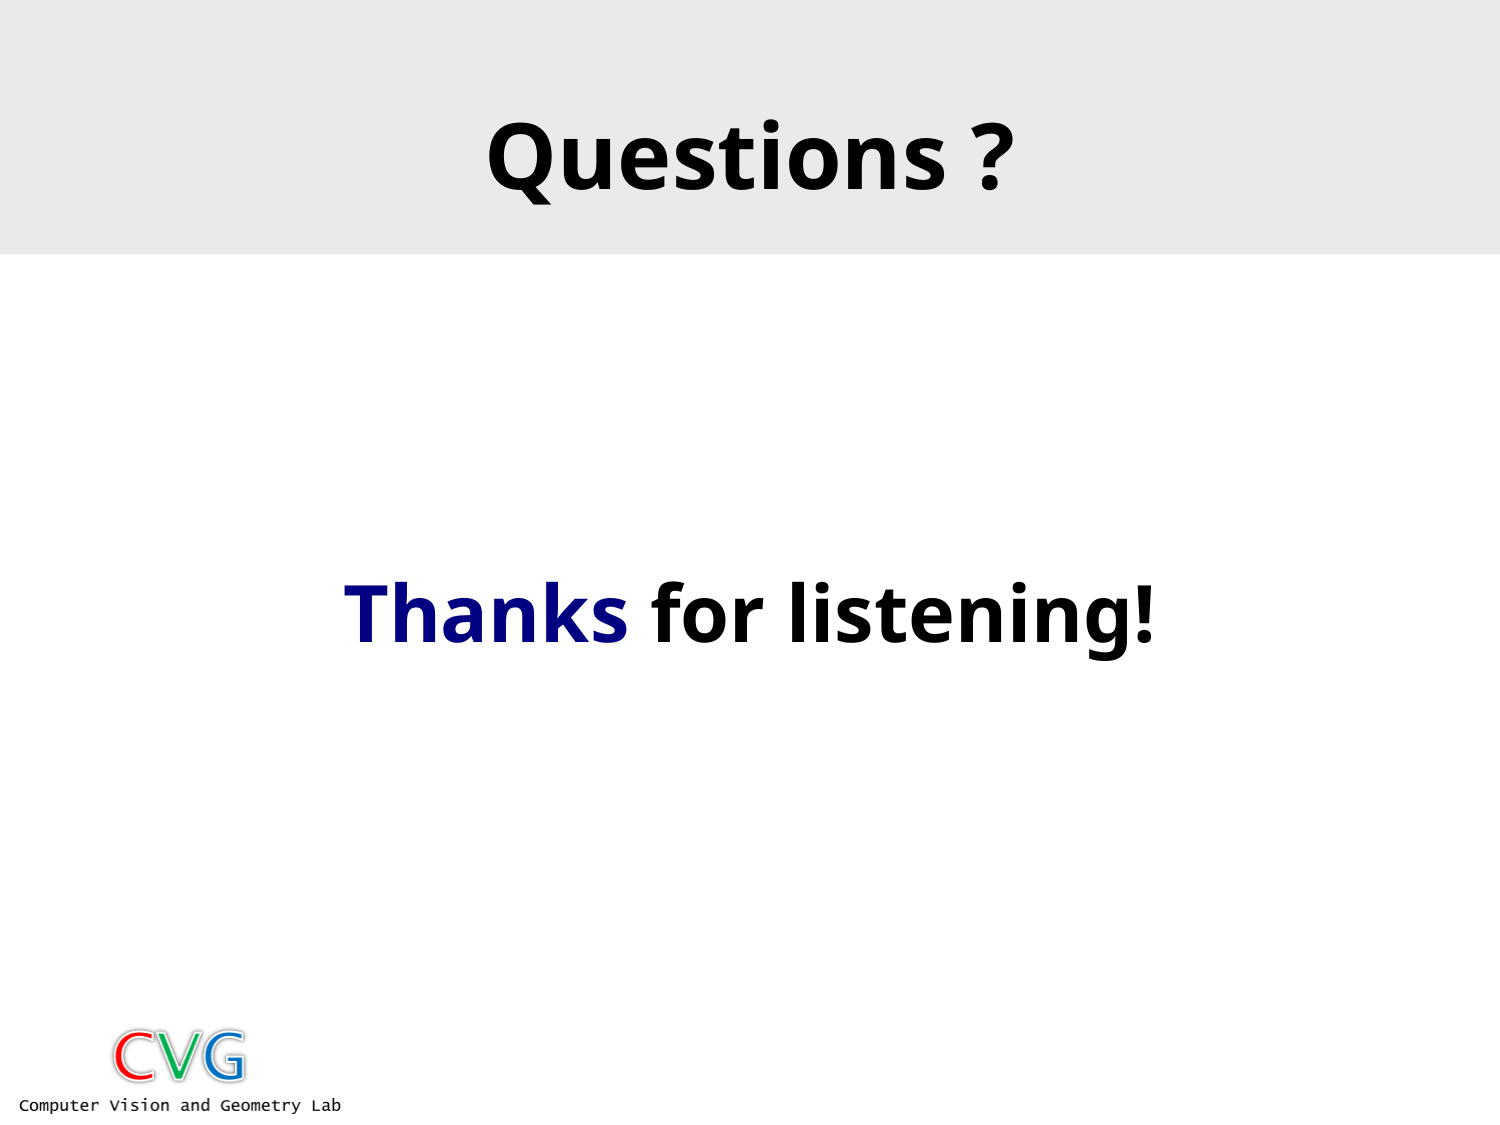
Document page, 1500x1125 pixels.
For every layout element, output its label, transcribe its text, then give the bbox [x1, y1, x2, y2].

picture [1, 996, 359, 1124]
subtitle Thanks for listening! [112, 239, 1388, 982]
title Questions ? [114, 35, 1386, 239]
